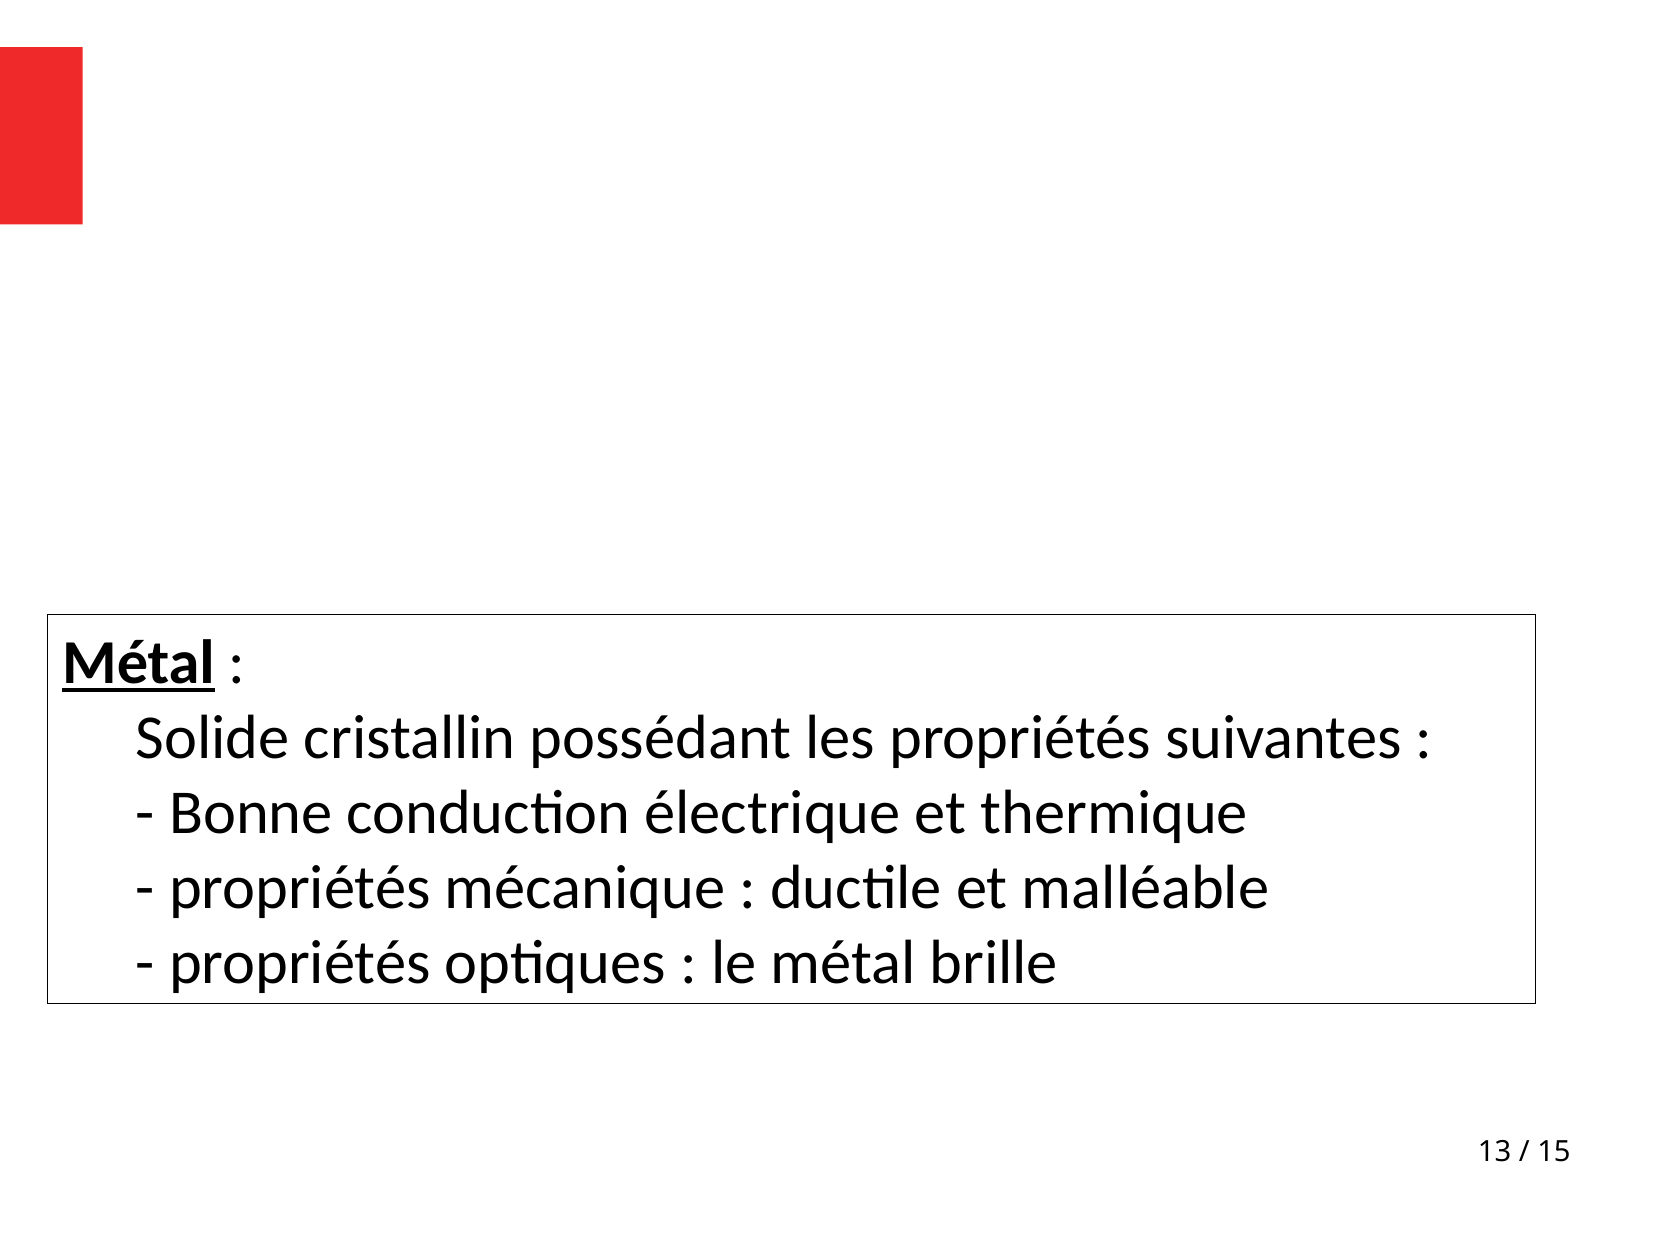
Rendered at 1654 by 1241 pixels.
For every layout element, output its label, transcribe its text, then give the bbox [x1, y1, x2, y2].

text_box Métal : Solide cristallin possédant les propriétés suivantes : - Bonne conduction électrique et thermique - propriétés mécanique : ductile et malléable - propriétés optiques : le métal brille [47, 614, 1536, 1004]
